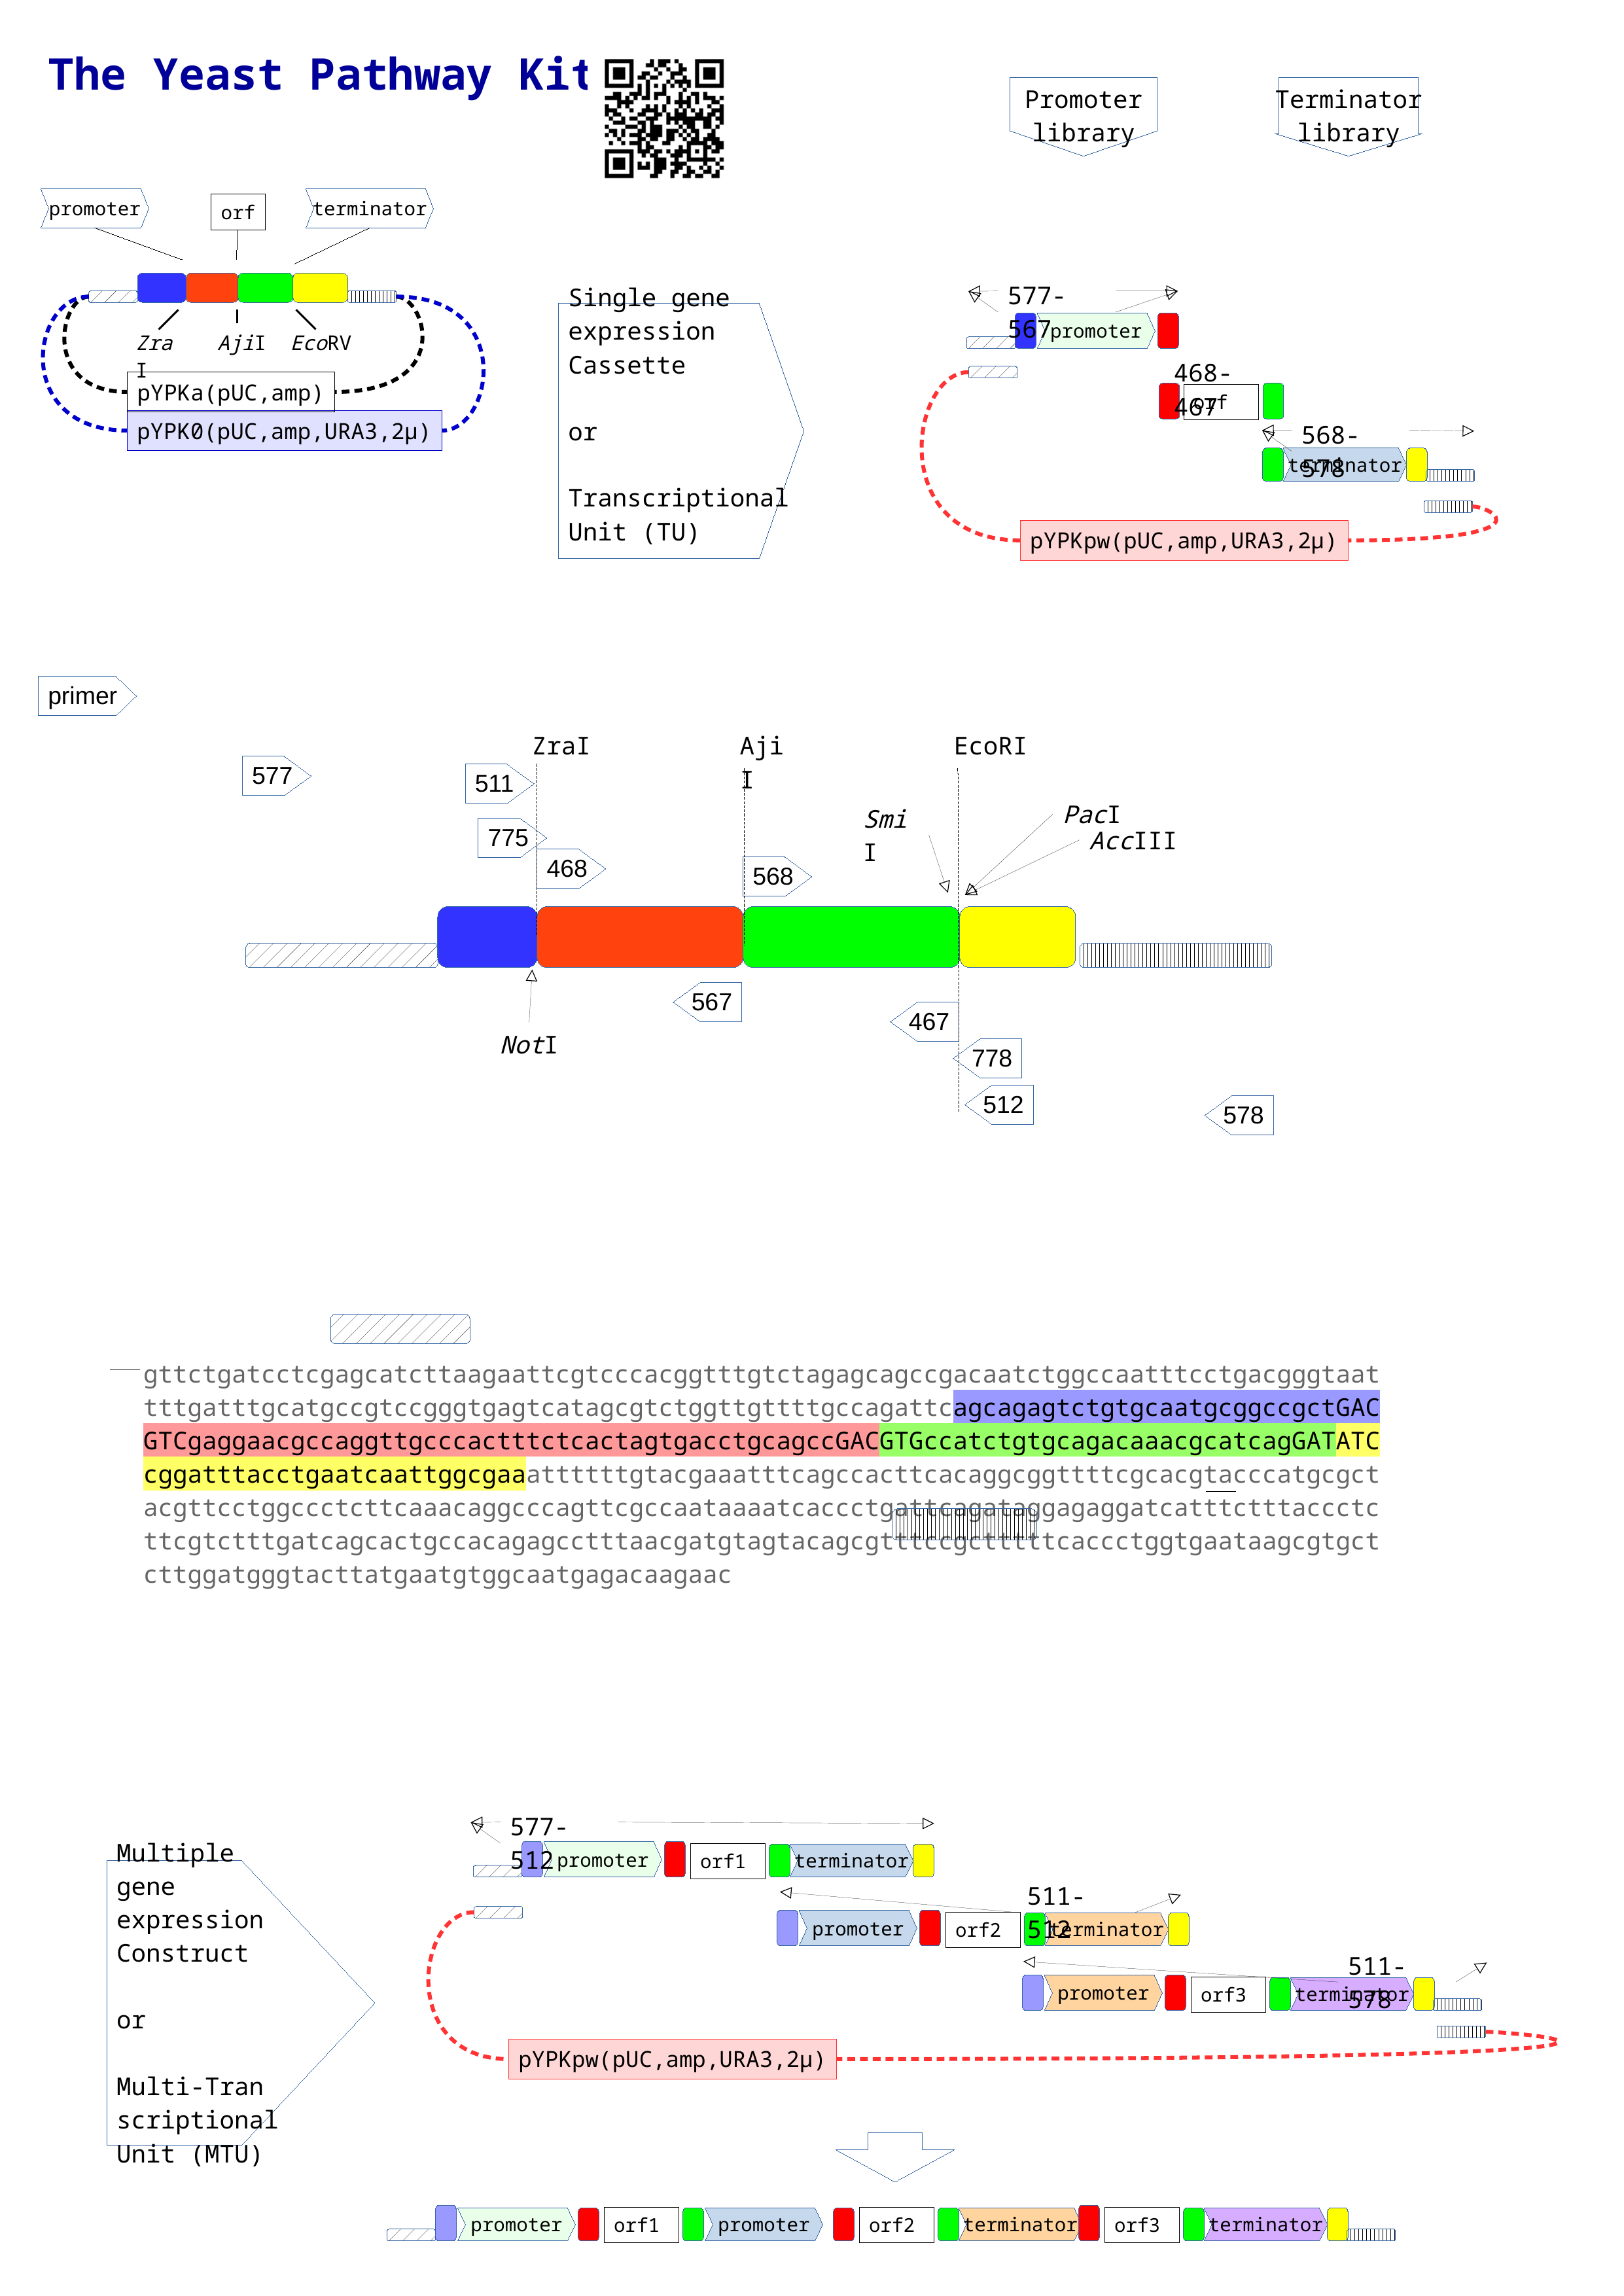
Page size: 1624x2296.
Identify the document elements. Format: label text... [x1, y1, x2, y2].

text_box [473, 1841, 543, 1877]
text_box AccIII [1079, 818, 1197, 858]
text_box [1015, 329, 1017, 336]
text_box [913, 1844, 934, 1877]
text_box terminator [1283, 448, 1407, 482]
text_box AjiI [730, 724, 804, 758]
text_box Multiple gene expression Construct or Multi-Tran scriptional Unit (MTU) [107, 1860, 375, 2146]
text_box Promoter library [1010, 77, 1157, 156]
text_box [919, 1910, 941, 1946]
text_box pYPK0(pUC,amp,URA3,2µ) [127, 410, 417, 446]
text_box primer [38, 676, 137, 716]
text_box [1437, 2026, 1486, 2038]
text_box [387, 2205, 457, 2241]
text_box [938, 2208, 959, 2241]
text_box The Yeast Pathway Kit [38, 38, 618, 147]
text_box [777, 1910, 798, 1946]
text_box [968, 366, 1017, 378]
text_box promoter [1037, 313, 1156, 349]
text_box terminator [790, 1844, 913, 1877]
text_box NotI [489, 1022, 569, 1062]
text_box [966, 313, 1036, 349]
text_box pYPKa(pUC,amp) [127, 372, 319, 407]
text_box 467 [890, 1002, 959, 1042]
text_box [88, 273, 397, 303]
text_box orf2 [945, 1912, 1021, 1946]
text_box promoter [799, 1910, 917, 1946]
text_box [1183, 2208, 1205, 2241]
text_box orf2 [859, 2207, 934, 2241]
text_box [892, 1508, 1037, 1540]
text_box promoter [705, 2208, 823, 2241]
text_box PacI [1053, 792, 1132, 832]
text_box Single gene expression Cassette or Transcriptional Unit (TU) [558, 303, 804, 559]
text_box 468-467 [1164, 351, 1281, 385]
text_box SmiI [853, 796, 929, 831]
text_box 577 [242, 756, 311, 796]
text_box 468 [537, 849, 606, 889]
text_box [1159, 383, 1180, 419]
text_box orf1 [604, 2207, 679, 2241]
text_box [769, 1844, 790, 1877]
text_box ZraI [126, 323, 192, 357]
text_box EcoRV [280, 323, 372, 365]
text_box 511-512 [1017, 1874, 1135, 1909]
text_box [1424, 501, 1473, 513]
text_box orf3 [1104, 2207, 1180, 2241]
text_box pYPKpw(pUC,amp,URA3,2µ) [1020, 520, 1322, 556]
text_box promoter [457, 2208, 576, 2241]
text_box 775 [478, 818, 547, 858]
text_box [664, 1841, 686, 1877]
text_box [682, 2208, 704, 2241]
text_box [474, 1906, 523, 1918]
text_box promoter [1044, 1975, 1163, 2011]
text_box [1263, 383, 1284, 419]
text_box [1024, 1913, 1046, 1946]
text_box [833, 2208, 855, 2241]
text_box 568 [743, 857, 812, 896]
text_box Terminator library [1275, 77, 1422, 156]
text_box terminator [1290, 1977, 1414, 2011]
text_box 577-567 [998, 274, 1116, 308]
text_box [1157, 313, 1179, 349]
text_box [1269, 1978, 1291, 2011]
text_box orf3 [1191, 1977, 1266, 2011]
text_box [245, 906, 1076, 968]
text_box [578, 2208, 599, 2241]
text_box orf [1184, 385, 1259, 418]
text_box [1262, 448, 1284, 482]
text_box terminator [1204, 2208, 1328, 2241]
text_box promoter [41, 188, 149, 228]
text_box AjiI [207, 323, 277, 355]
text_box [1406, 448, 1475, 482]
text_box 577-512 [500, 1805, 618, 1839]
text_box orf1 [690, 1843, 766, 1877]
text_box pYPKpw(pUC,amp,URA3,2µ) [508, 2039, 811, 2074]
text_box orf [211, 194, 262, 228]
text_box [330, 1314, 470, 1344]
text_box terminator [959, 2208, 1078, 2241]
text_box terminator [306, 188, 434, 228]
text_box 778 [953, 1038, 1022, 1078]
text_box [1080, 943, 1272, 968]
text_box 512 [964, 1085, 1034, 1125]
text_box [1022, 1975, 1044, 2011]
text_box 567 [673, 982, 742, 1022]
text_box [1327, 2208, 1396, 2241]
text_box promoter [544, 1841, 662, 1877]
text_box 578 [1205, 1095, 1274, 1135]
picture [588, 42, 741, 196]
text_box terminator [1045, 1913, 1169, 1946]
text_box 511 [465, 764, 535, 804]
text_box [1165, 1975, 1186, 2011]
text_box EcoRI [944, 724, 1050, 758]
text_box [1168, 1913, 1190, 1946]
text_box 568-578 [1292, 413, 1410, 448]
text_box [1413, 1979, 1482, 2011]
text_box [1078, 2205, 1100, 2241]
text_box 511-578 [1338, 1943, 1456, 1979]
text_box gttctgatcctcgagcatcttaagaattcgtcccacggtttgtctagagcagccgacaatctggccaatttcctgacgggtaattttgatttgcatgccgtccgggtgagtcatagcgtctggttgttttgccagattcagcagagtctgtgcaatgcggccgctGACGTCgaggaacgccaggttgcccactttctcactagtgacctgcagccGACGTGccatctgtgcagacaaacgcatcagGATATCcggatttacctgaatcaattggcgaaattttttgtacgaaatttcagccacttcacaggcggttttcgcacgtacccatgcgctacgttcctggccctcttcaaacaggcccagttcgccaataaaatcaccctgattcagataggagaggatcatttctttaccctcttcgtctttgatcagcactgccacagagcctttaacgatgtagtacagcgtttccgctttttcaccctggtgaataagcgtgctcttggatgggtacttatgaatgtggcaatgagacaagaac [133, 1351, 1403, 1509]
text_box ZraI [522, 724, 618, 758]
